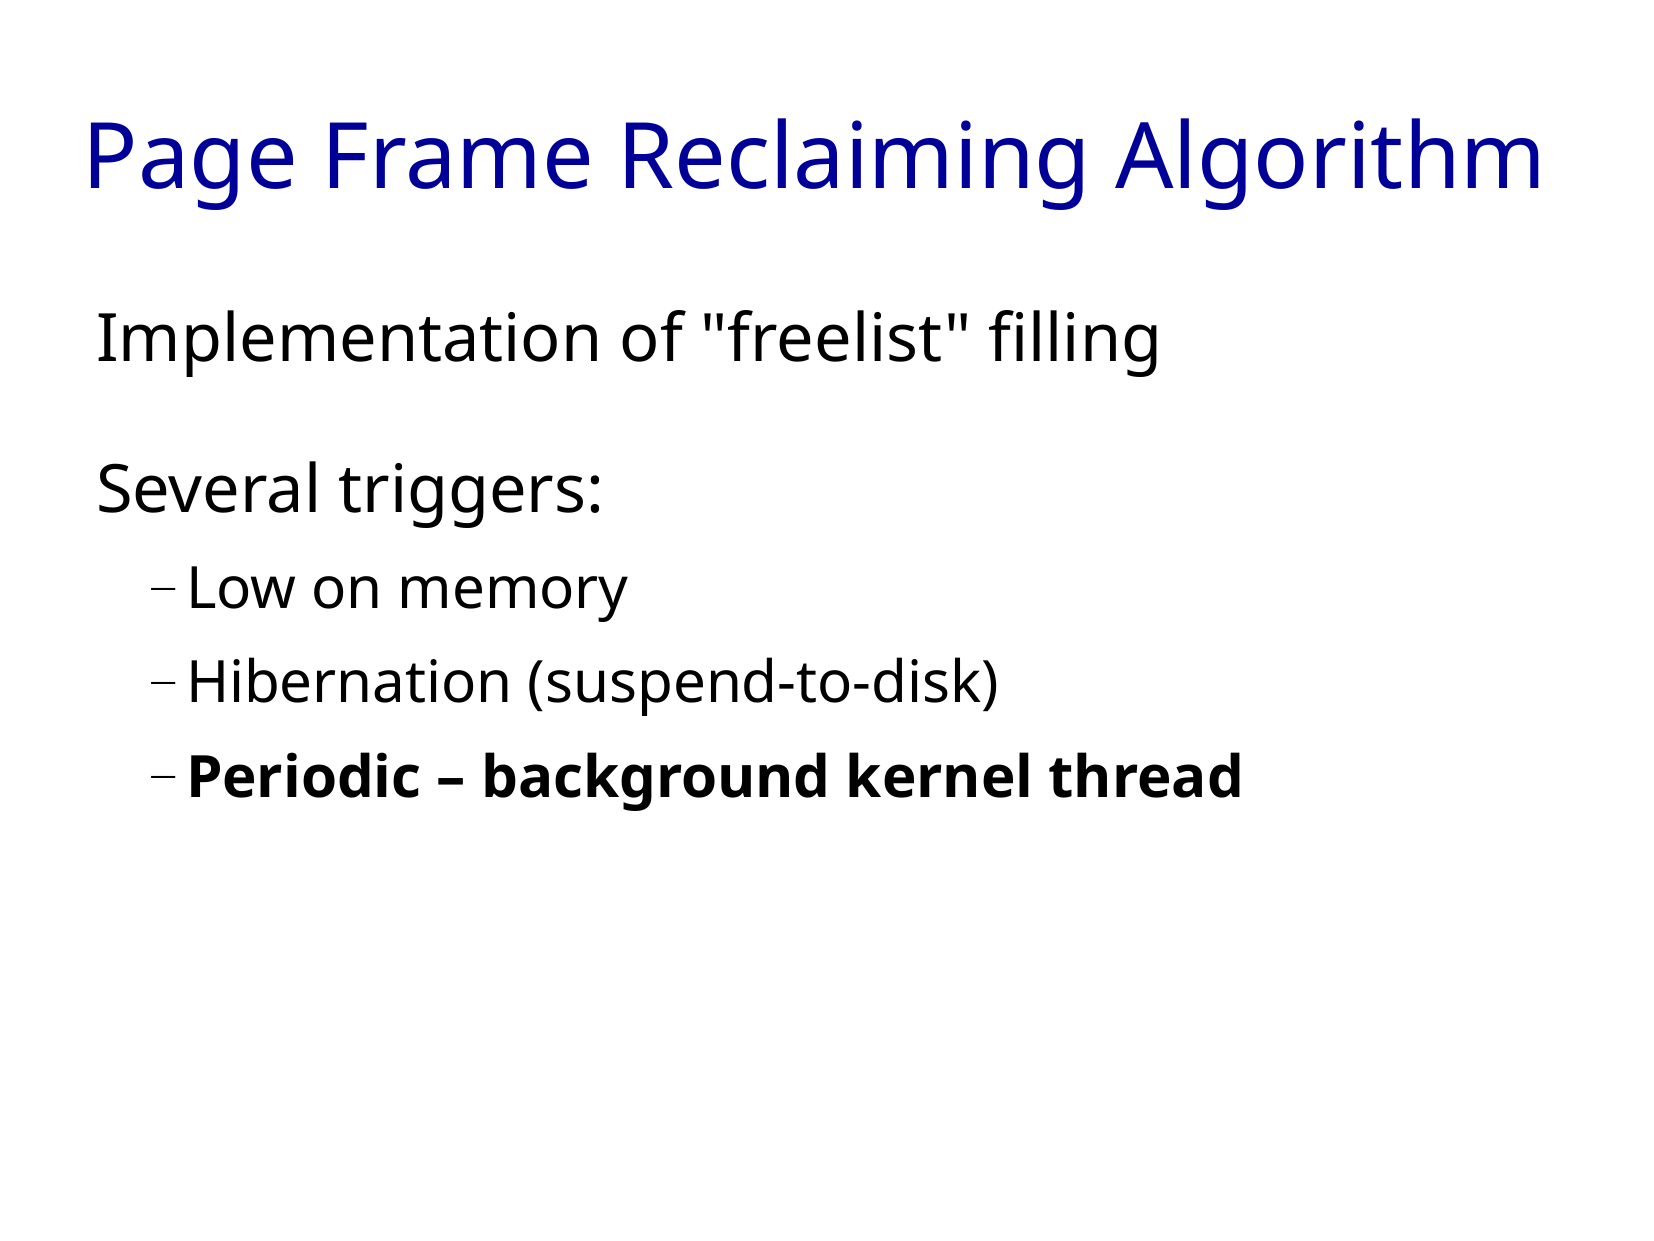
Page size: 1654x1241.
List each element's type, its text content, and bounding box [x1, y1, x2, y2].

title Page Frame Reclaiming Algorithm [82, 49, 1571, 257]
list Implementation of "freelist" filling Several triggers: Low on memory Hibernation (suspend-to-disk) Periodic – background kernel thread [60, 290, 1571, 1096]
